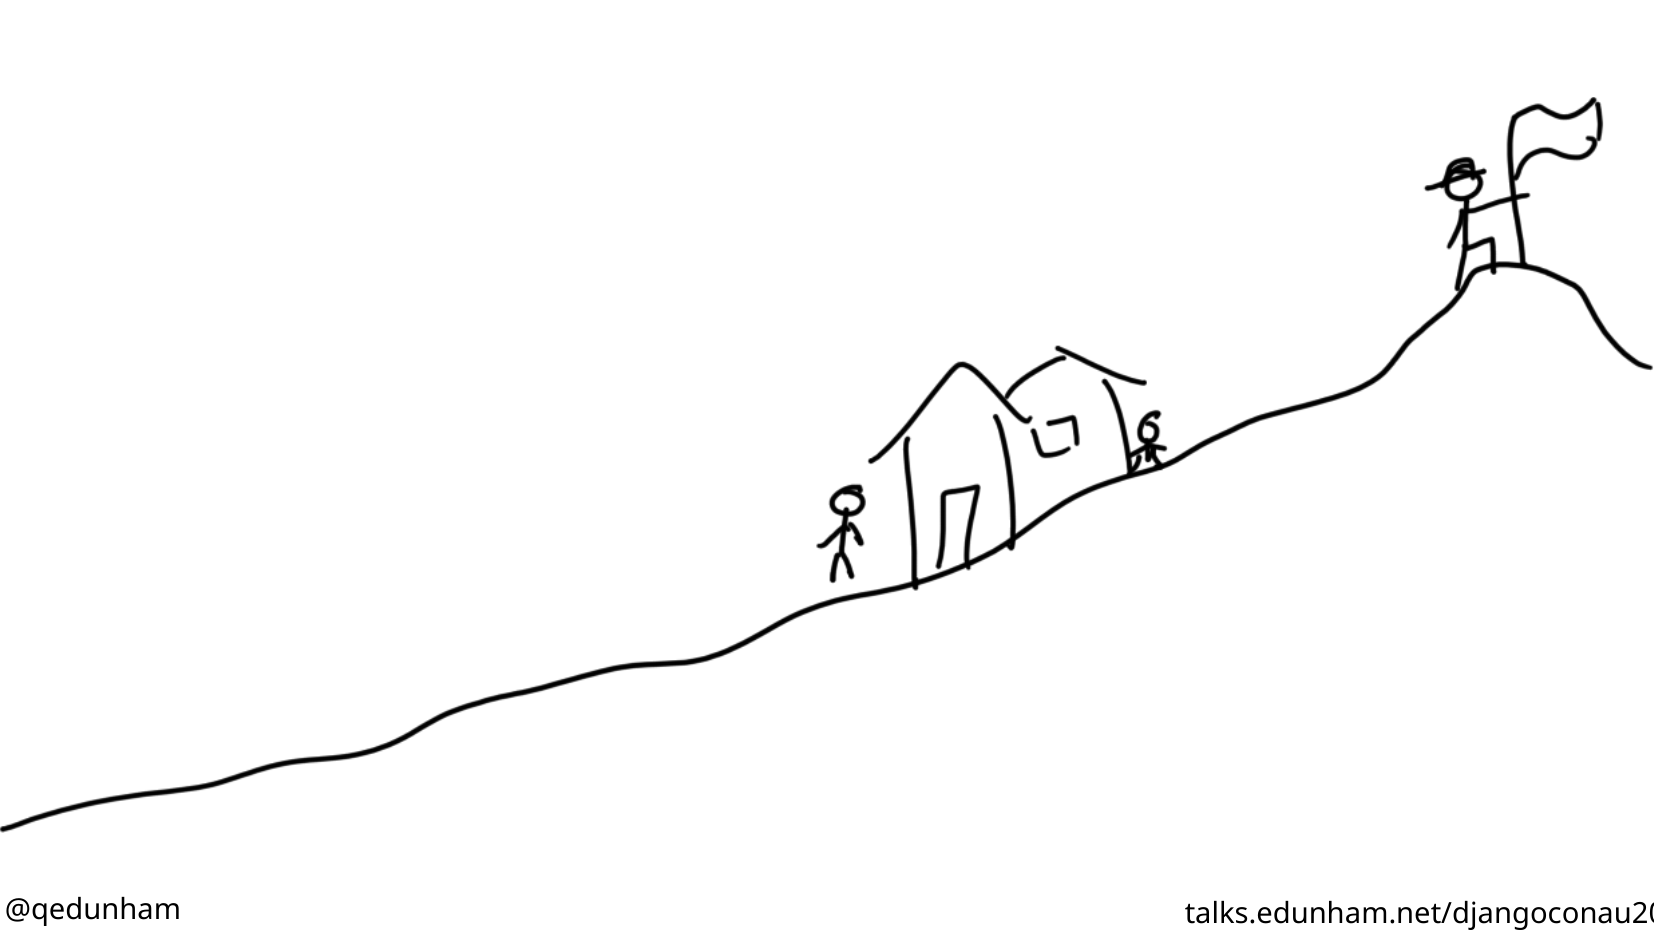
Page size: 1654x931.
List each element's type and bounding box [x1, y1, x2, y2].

picture [0, 97, 1654, 833]
